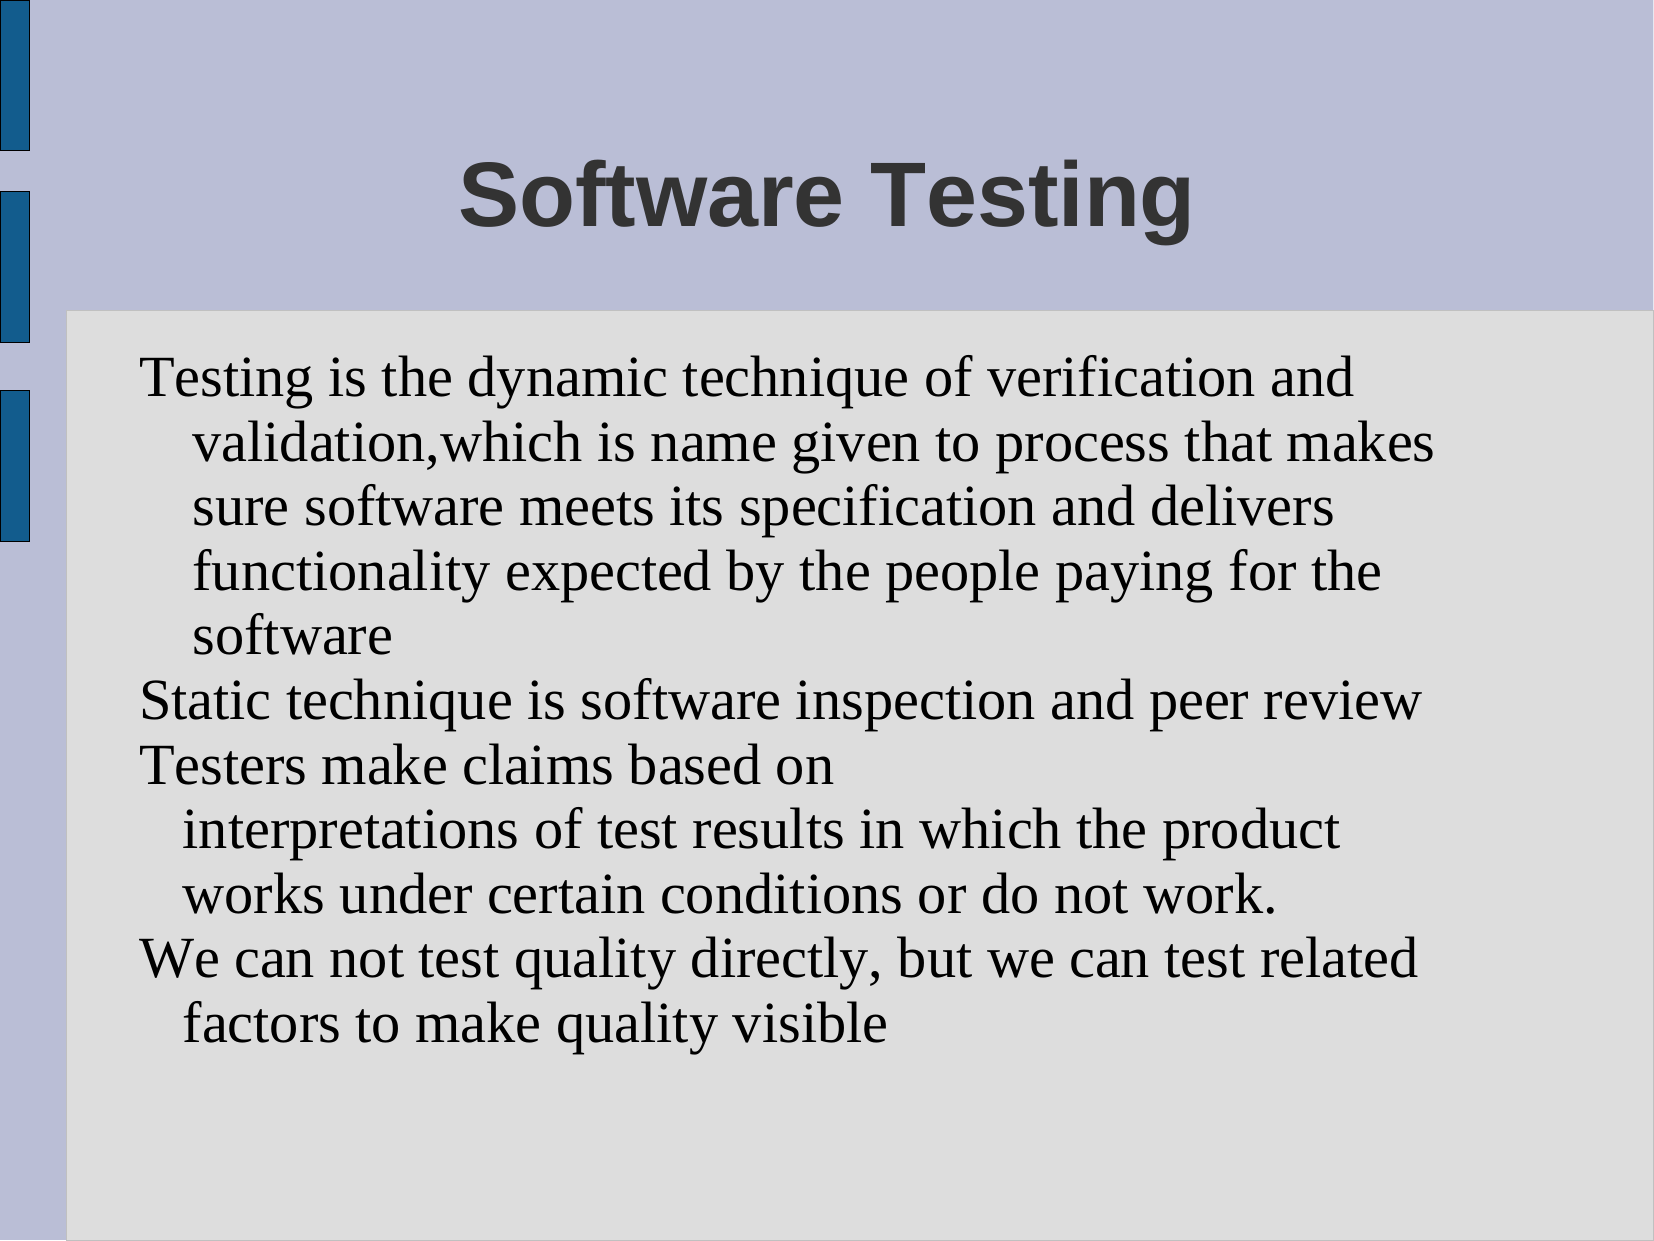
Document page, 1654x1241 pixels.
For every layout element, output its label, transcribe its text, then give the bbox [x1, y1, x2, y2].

list Testing is the dynamic technique of verification and validation,which is name given to process that makes sure software meets its specification and delivers functionality expected by the people paying for the software Static technique is software inspection and peer review Testers make claims based on interpretations of test results in which the product works under certain conditions or do not work. We can not test quality directly, but we can test related factors to make quality visible [121, 344, 1534, 1127]
title Software Testing [121, 91, 1534, 299]
